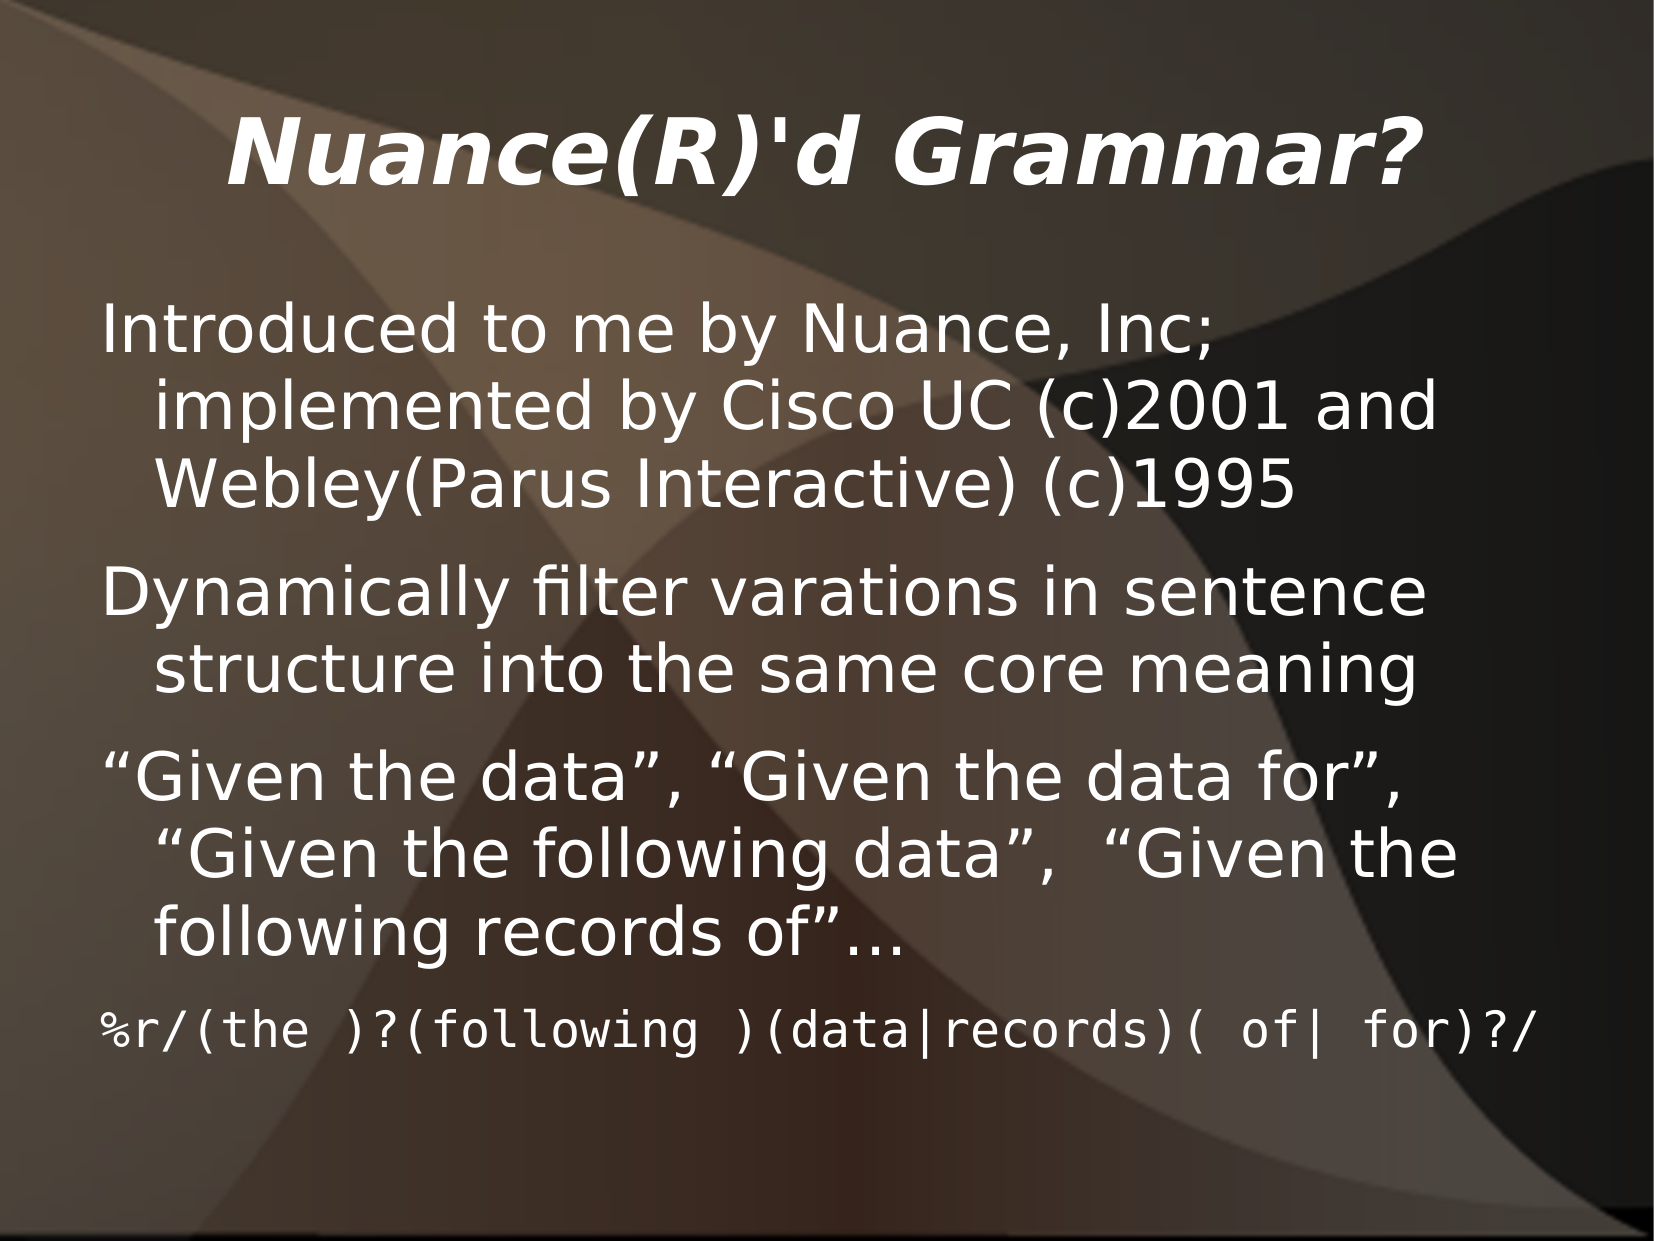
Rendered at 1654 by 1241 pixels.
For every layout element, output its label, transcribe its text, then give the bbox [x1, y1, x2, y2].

title Nuance(R)'d Grammar? [82, 56, 1571, 250]
list Introduced to me by Nuance, Inc; implemented by Cisco UC (c)2001 and Webley(Parus Interactive) (c)1995 Dynamically filter varations in sentence structure into the same core meaning “Given the data”, “Given the data for”, “Given the following data”, “Given the following records of”... %r/(the )?(following )(data|records)( of| for)?/ [82, 290, 1571, 1094]
picture [0, 0, 1654, 1241]
